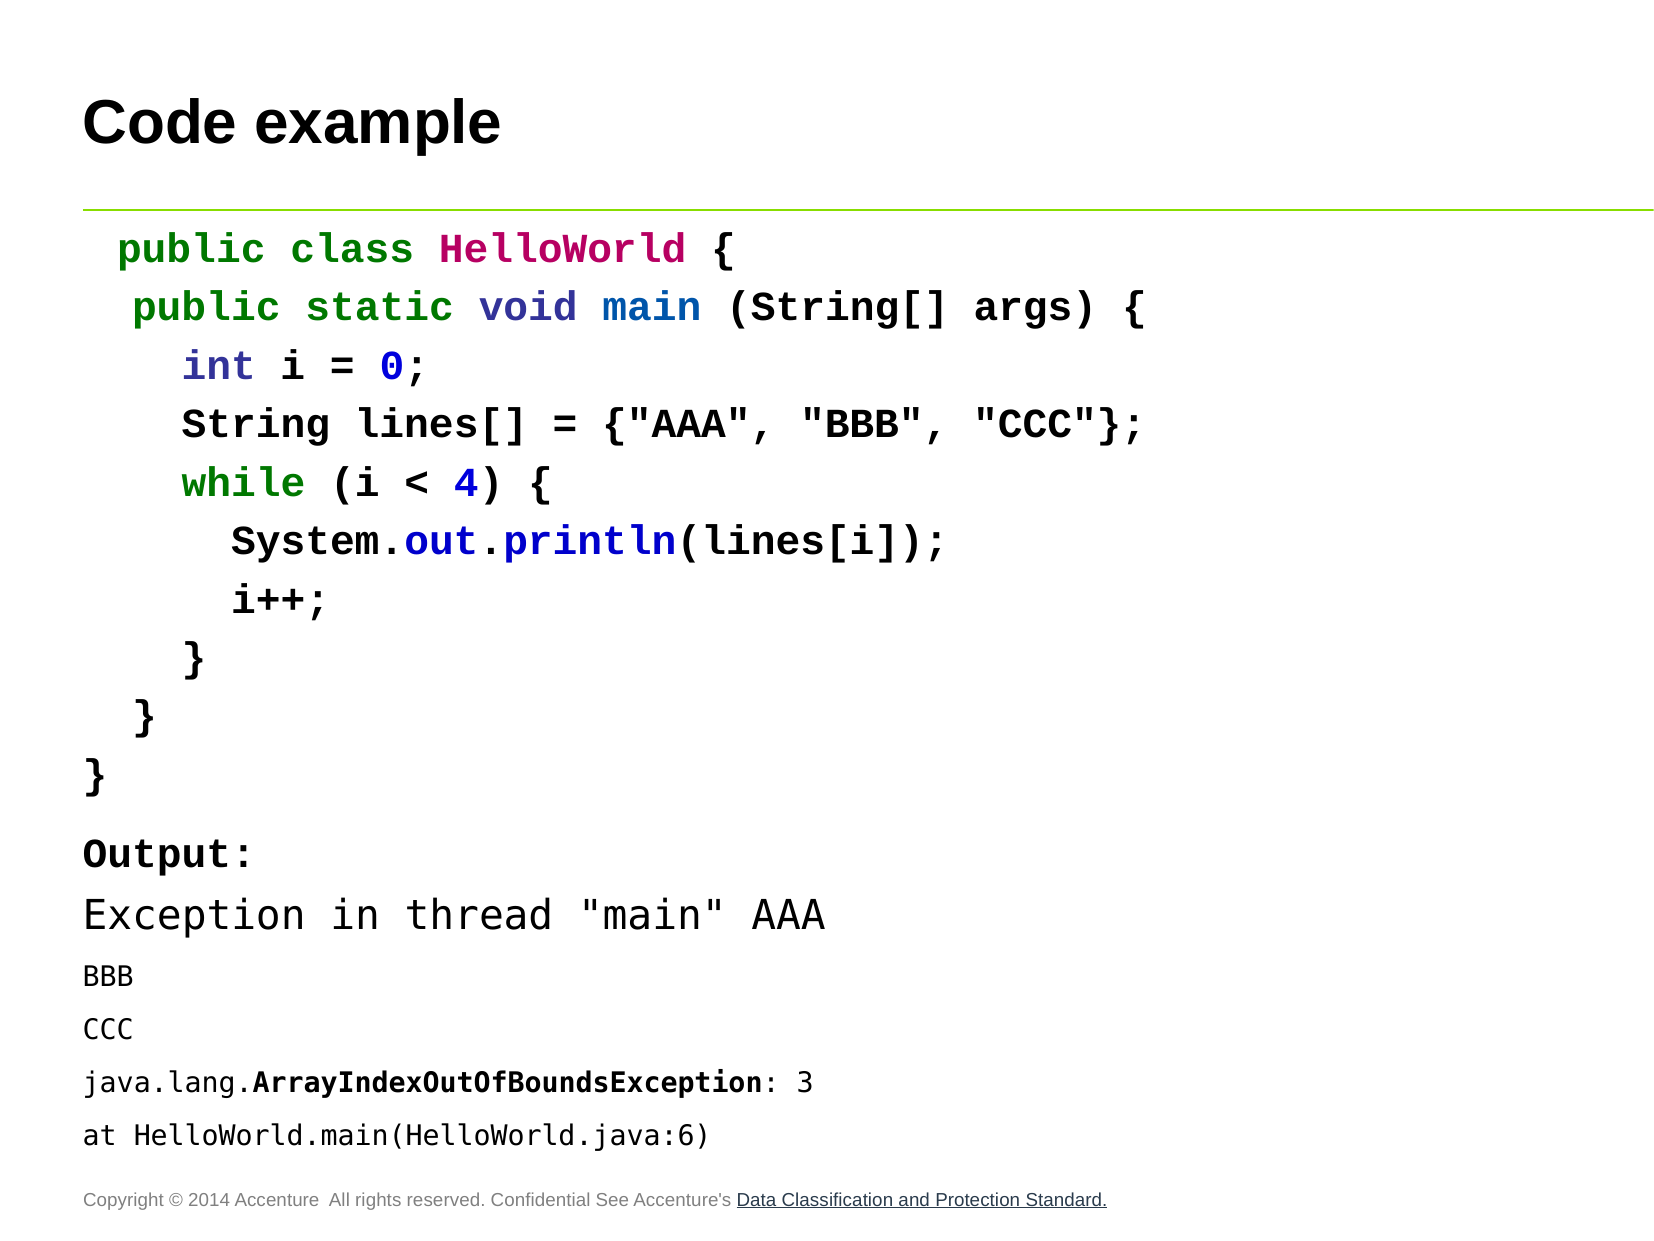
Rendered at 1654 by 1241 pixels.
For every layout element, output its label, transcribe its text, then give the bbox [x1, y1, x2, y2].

list public class HelloWorld { public static void main (String[] args) { int i = 0; String lines[] = {"AAA", "BBB", "CCC"}; while (i < 4) { System.out.println(lines[i]); i++; } } } Output: Exception in thread "main" AAA BBB CCC java.lang.ArrayIndexOutOfBoundsException: 3 at HelloWorld.main(HelloWorld.java:6) [82, 212, 1538, 1158]
title Code example [82, 49, 1571, 196]
